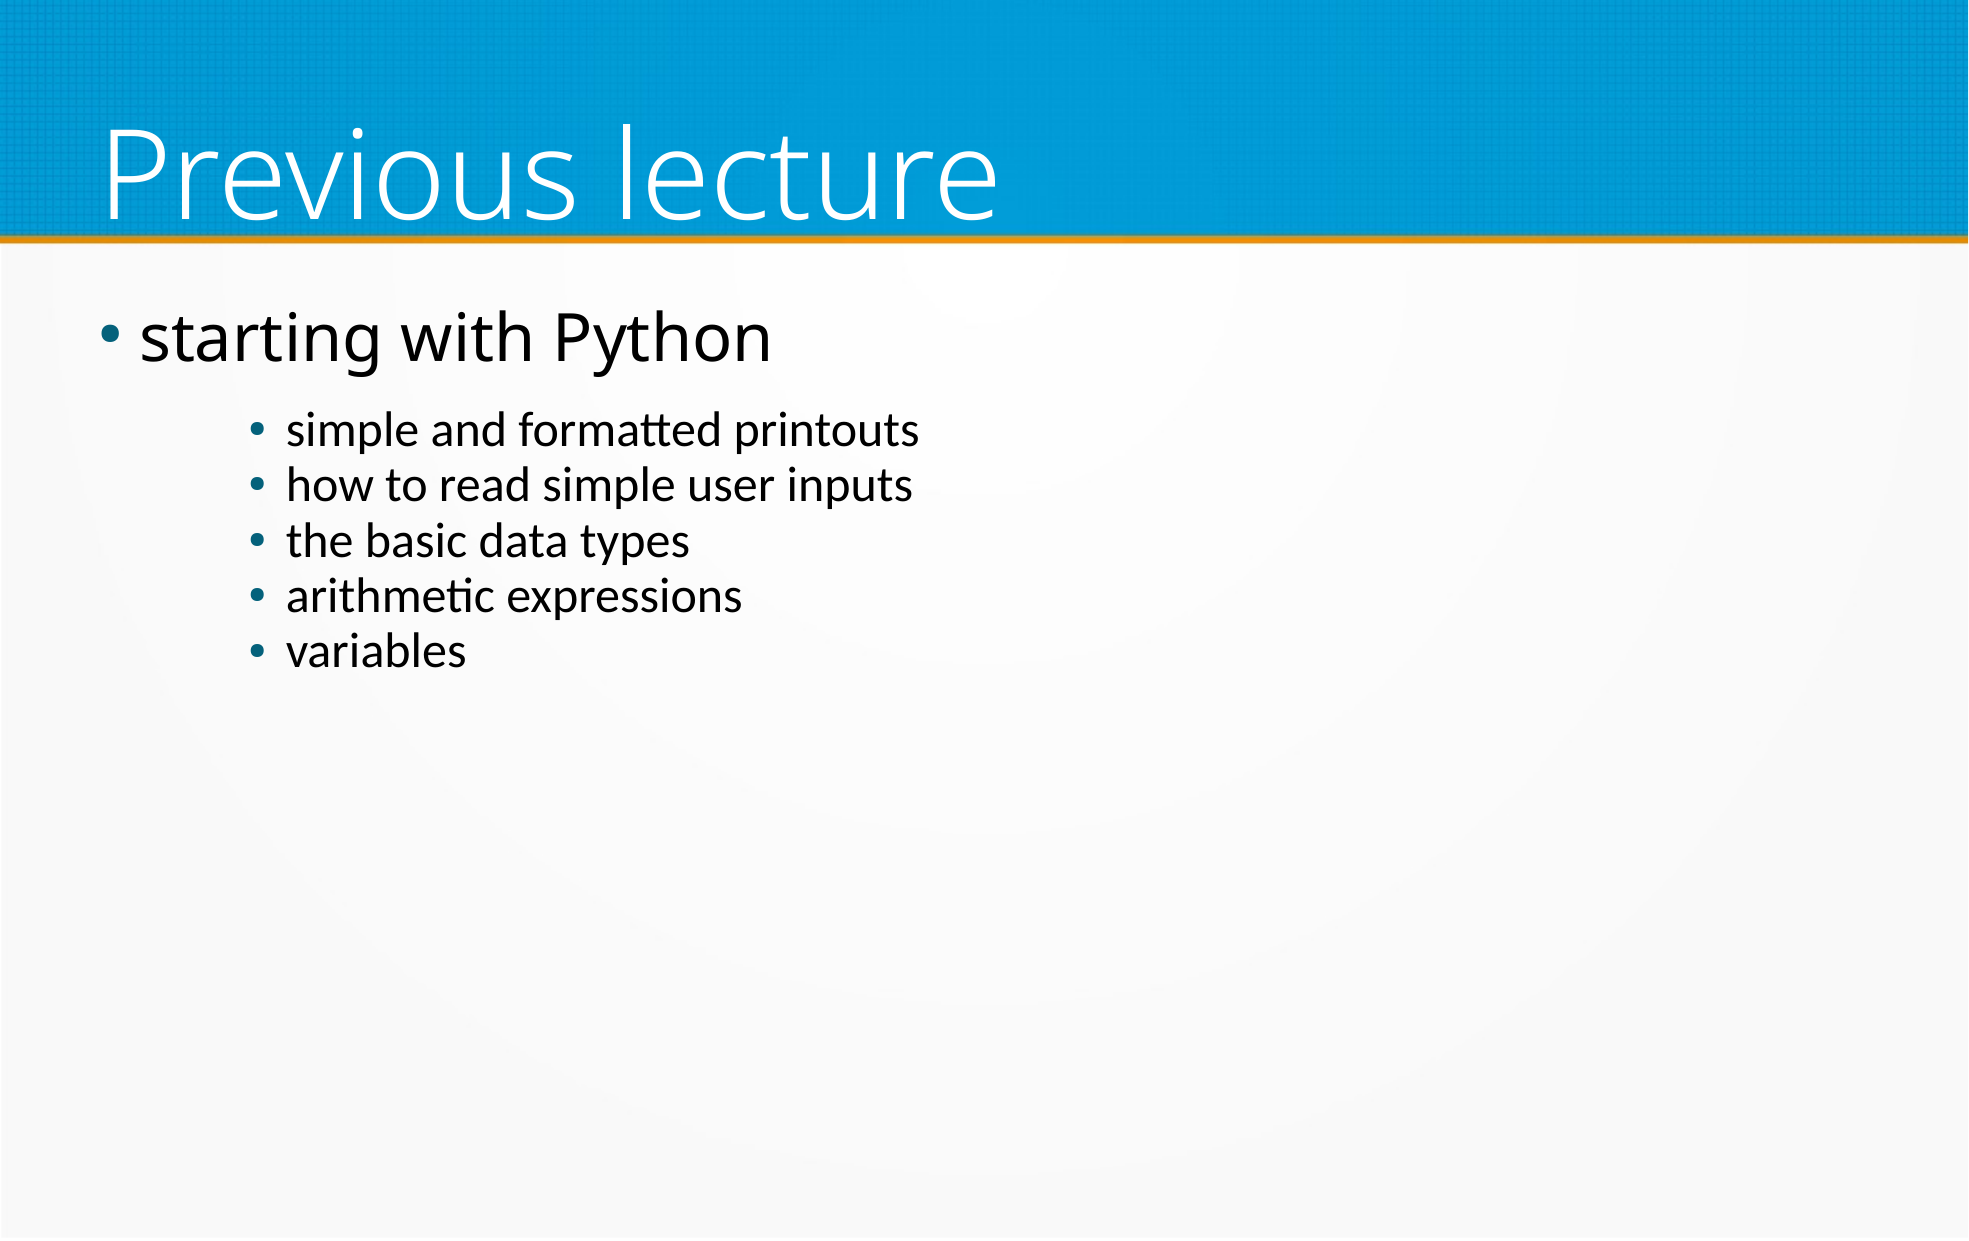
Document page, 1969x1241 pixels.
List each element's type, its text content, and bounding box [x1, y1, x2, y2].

picture [0, 233, 1969, 1241]
list starting with Python simple and formatted printouts how to read simple user inputs the basic data types arithmetic expressions variables [98, 290, 1870, 1010]
title Previous lecture [98, 49, 1870, 257]
